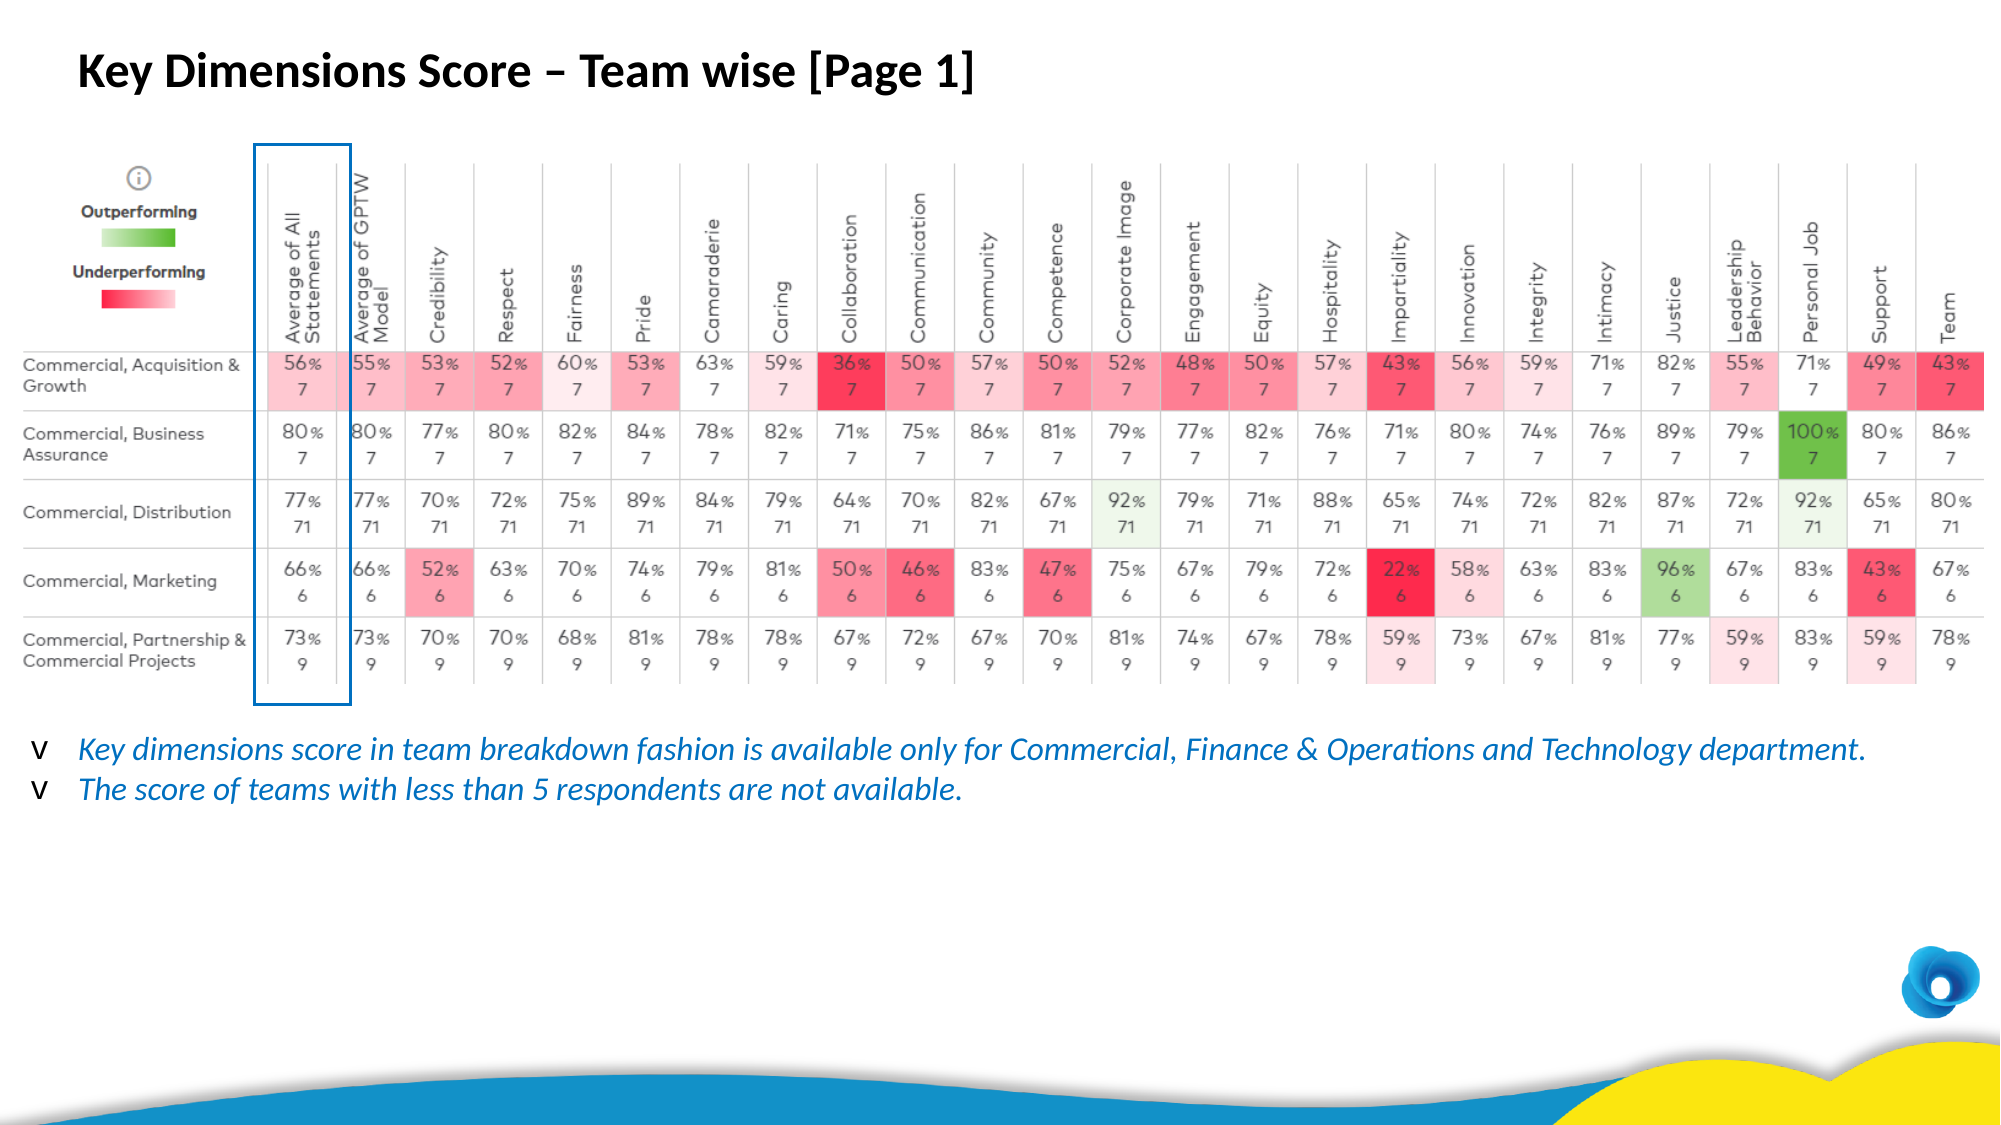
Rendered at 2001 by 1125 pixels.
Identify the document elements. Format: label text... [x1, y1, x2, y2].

picture [352, 155, 1984, 684]
picture [256, 155, 349, 684]
picture [16, 155, 253, 684]
text_box Key dimensions score in team breakdown fashion is available only for Commercial, Finance & Operations and Technology department. The score of teams with less than 5 respondents are not available. [16, 719, 1904, 816]
text_box Key Dimensions Score – Team wise [Page 1] [51, 29, 1786, 106]
